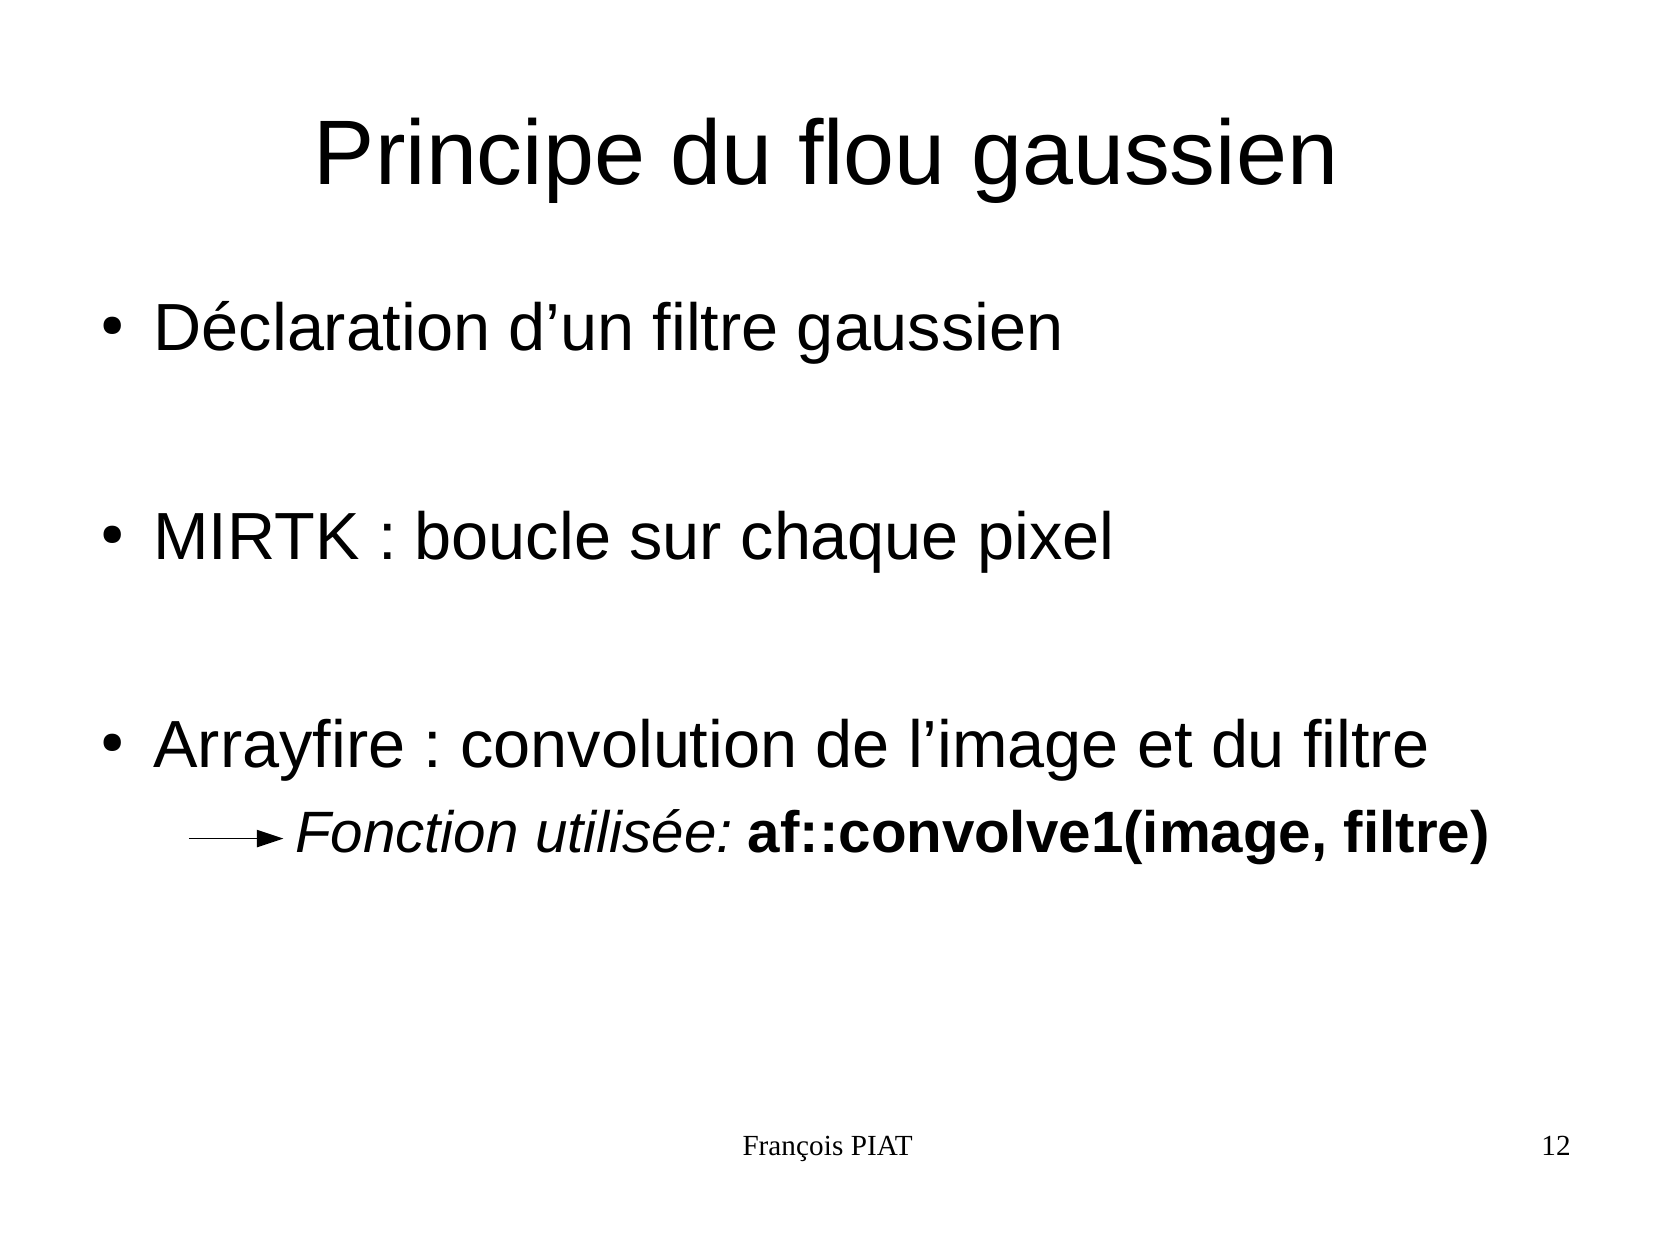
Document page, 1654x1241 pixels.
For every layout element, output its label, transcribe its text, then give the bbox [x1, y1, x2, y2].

list Déclaration d’un filtre gaussien MIRTK : boucle sur chaque pixel Arrayfire : convolution de l’image et du filtre Fonction utilisée: af::convolve1(image, filtre) [82, 290, 1571, 1010]
title Principe du flou gaussien [82, 49, 1571, 257]
